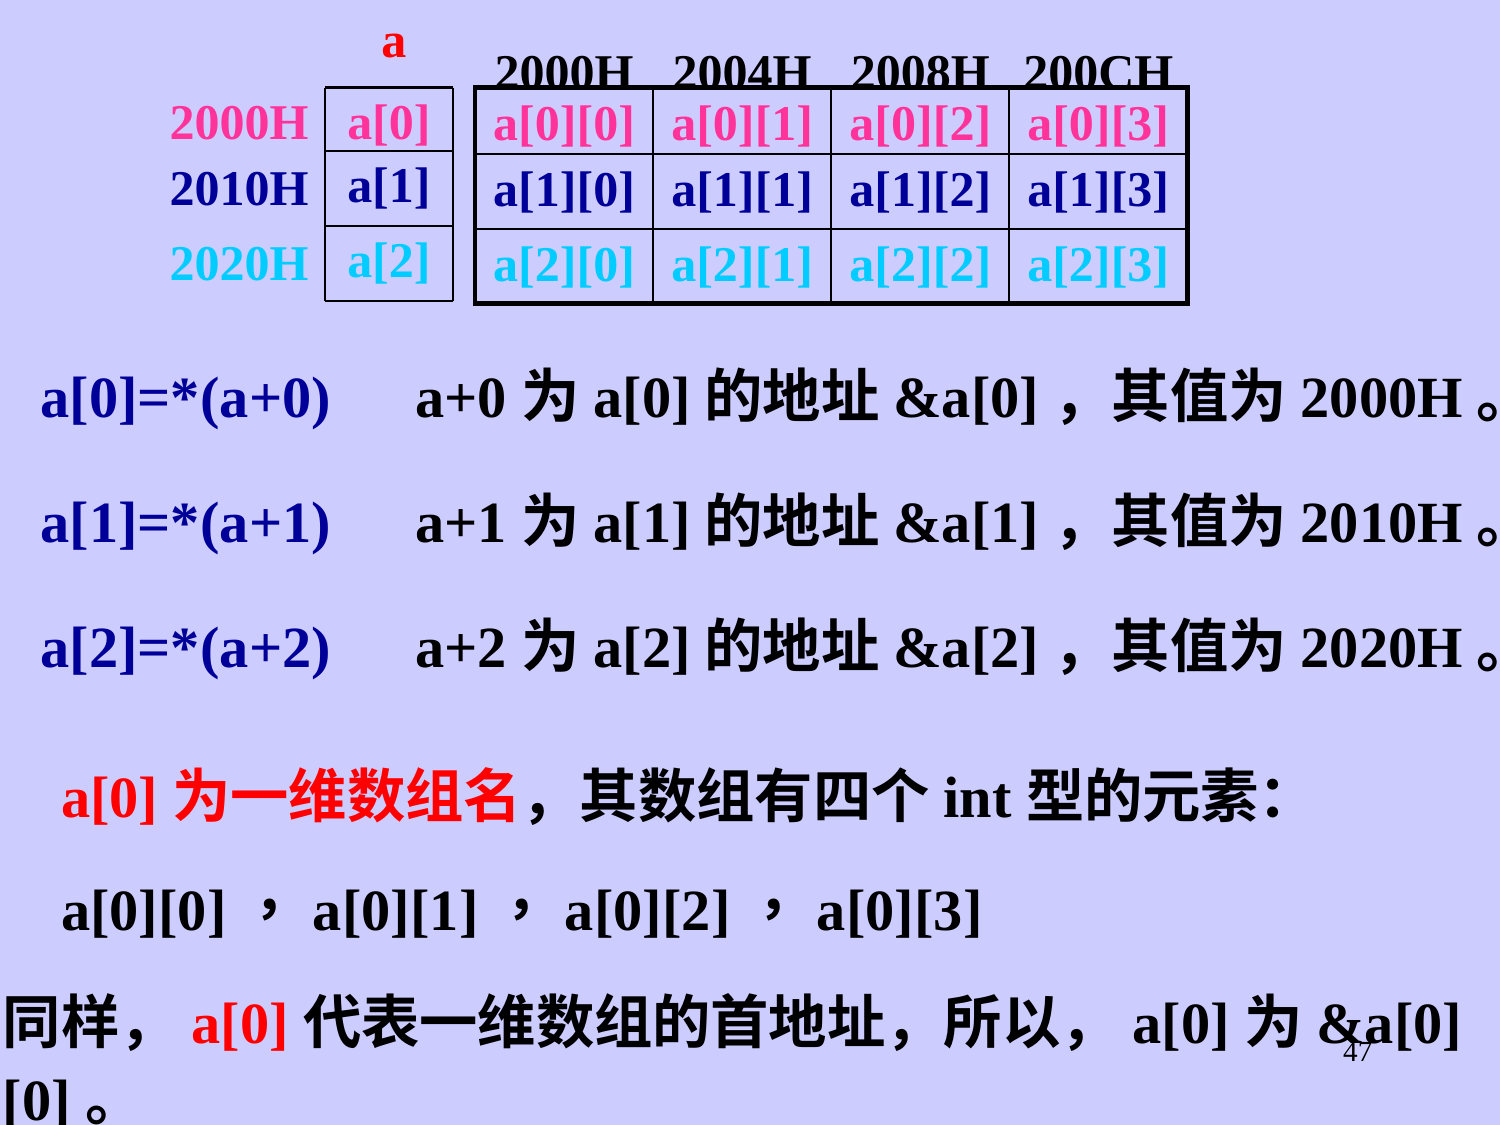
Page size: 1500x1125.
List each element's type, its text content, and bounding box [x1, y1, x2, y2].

text_box a[1][1] [654, 155, 830, 228]
text_box a+2为a[2]的地址&a[2]，其值为2020H。 [412, 600, 1500, 681]
text_box 2004H [654, 37, 832, 91]
text_box a[1][2] [832, 155, 1008, 228]
text_box a[1][3] [1010, 155, 1185, 228]
text_box a[2][3] [1010, 230, 1185, 301]
text_box a [362, 0, 426, 70]
text_box a[0][0] [477, 91, 652, 153]
text_box a[2][1] [654, 230, 830, 301]
text_box a[2][2] [832, 230, 1008, 301]
text_box a[1]=*(a+1) [37, 474, 381, 556]
text_box a[0]=*(a+0) [37, 350, 381, 431]
text_box a[2]=*(a+2) [37, 600, 381, 681]
text_box a[2] [326, 227, 452, 300]
text_box a[1] [326, 152, 452, 225]
text_box 2000H [474, 37, 654, 91]
text_box a+1为a[1]的地址&a[1]，其值为2010H。 [412, 474, 1500, 556]
text_box a[0][2] [832, 91, 1008, 153]
text_box a[2][0] [477, 230, 652, 301]
text_box a[1][0] [477, 155, 652, 228]
text_box 200CH [1010, 37, 1188, 91]
text_box a[0][1] [654, 91, 830, 153]
table_cell 2010H [163, 154, 316, 229]
text_box a[0][3] [1010, 91, 1185, 153]
table_header 2000H [163, 88, 316, 154]
text_box a[0]为一维数组名，其数组有四个int型的元素： a[0][0]，a[0][1]，a[0][2]，a[0][3] 同样，a[0]代表一维数组的首地址，所以，a[0]为&a[0][0]。 [0, 749, 1500, 1125]
text_box a+0为a[0]的地址&a[0]，其值为2000H。 [412, 350, 1500, 431]
table_cell 2020H [163, 229, 316, 304]
text_box 2008H [832, 37, 1010, 91]
text_box a[0] [326, 89, 452, 150]
